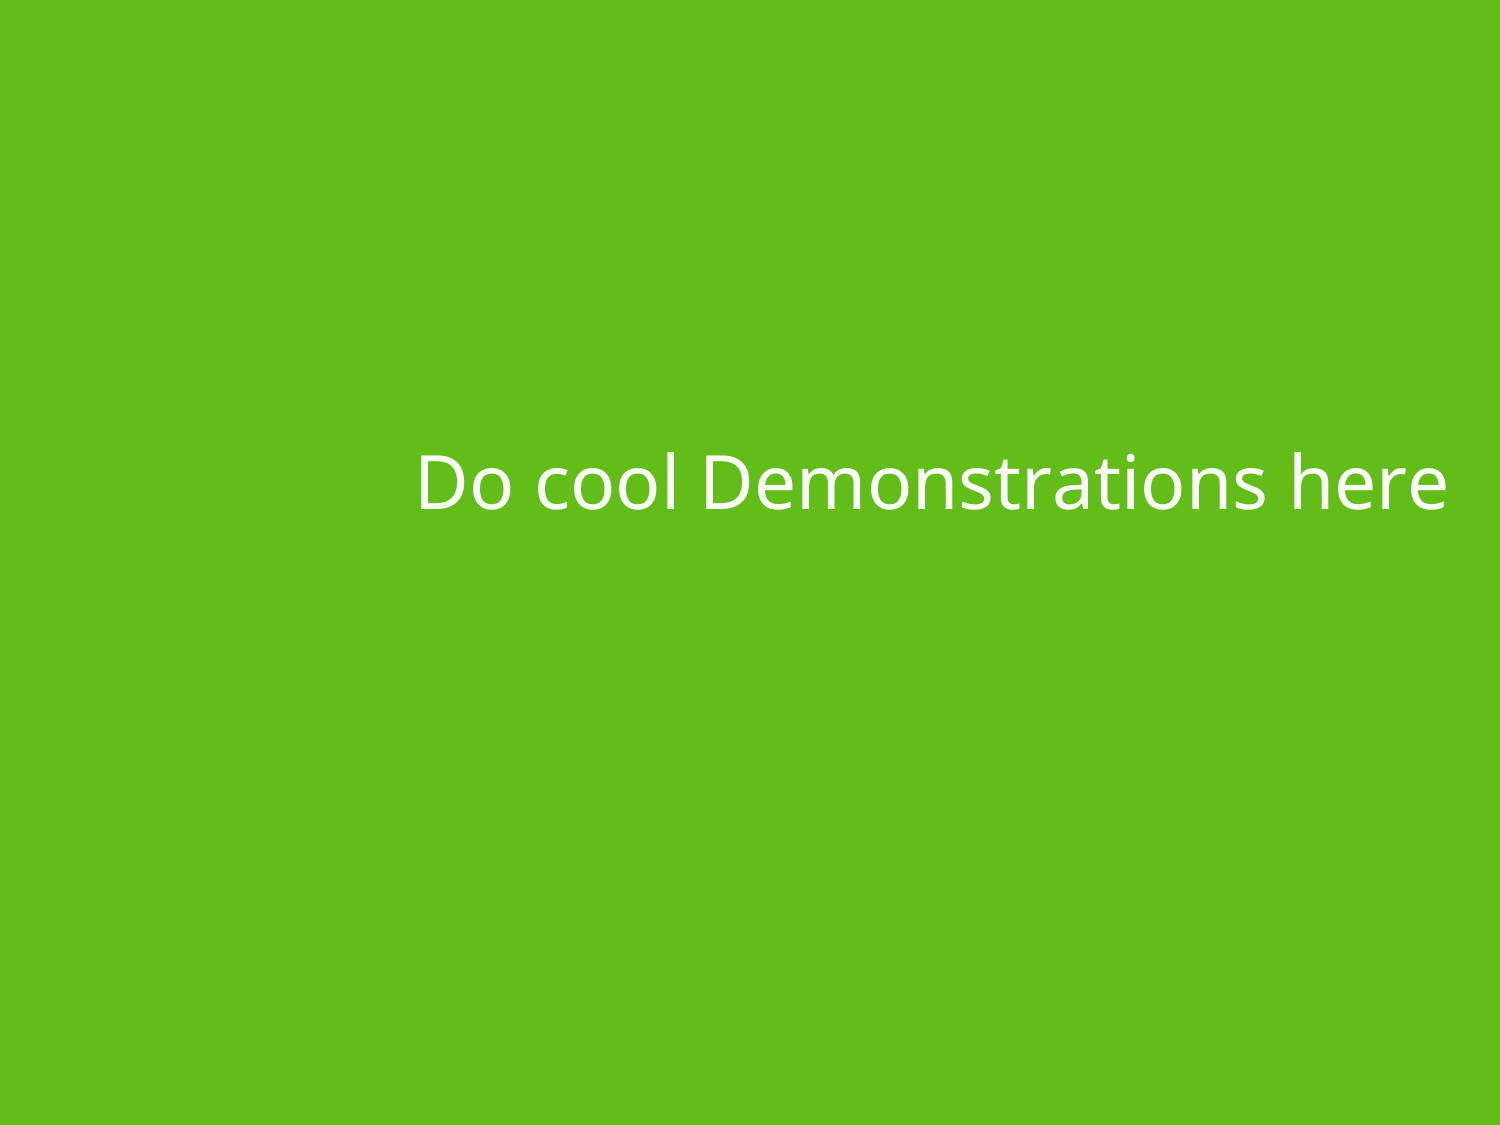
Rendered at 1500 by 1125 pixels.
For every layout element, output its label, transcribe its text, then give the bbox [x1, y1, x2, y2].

title Do cool Demonstrations here [245, 386, 1451, 575]
